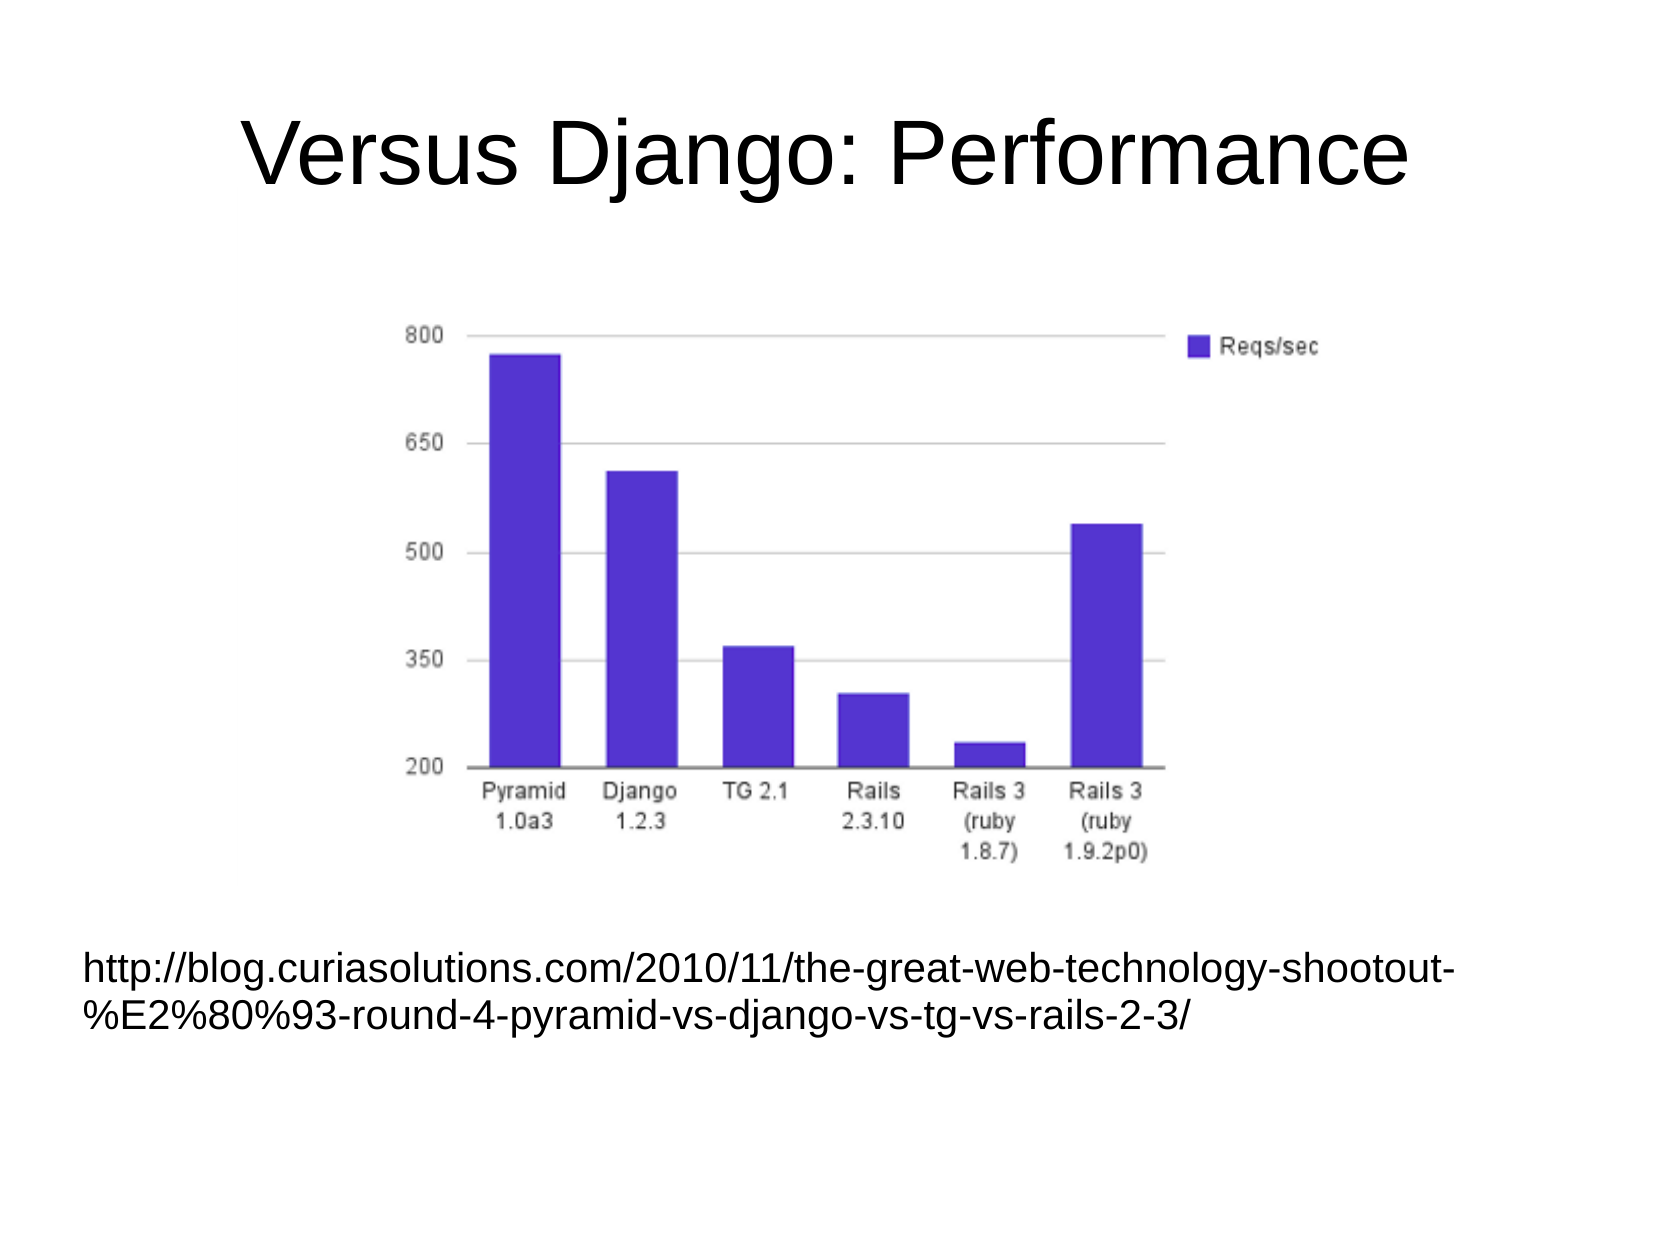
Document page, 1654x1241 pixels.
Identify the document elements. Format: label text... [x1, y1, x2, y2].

title Versus Django: Performance [82, 49, 1571, 257]
picture [236, 257, 1365, 886]
list http://blog.curiasolutions.com/2010/11/the-great-web-technology-shootout-%E2%80%93-round-4-pyramid-vs-django-vs-tg-vs-rails-2-3/ [82, 944, 1571, 1109]
